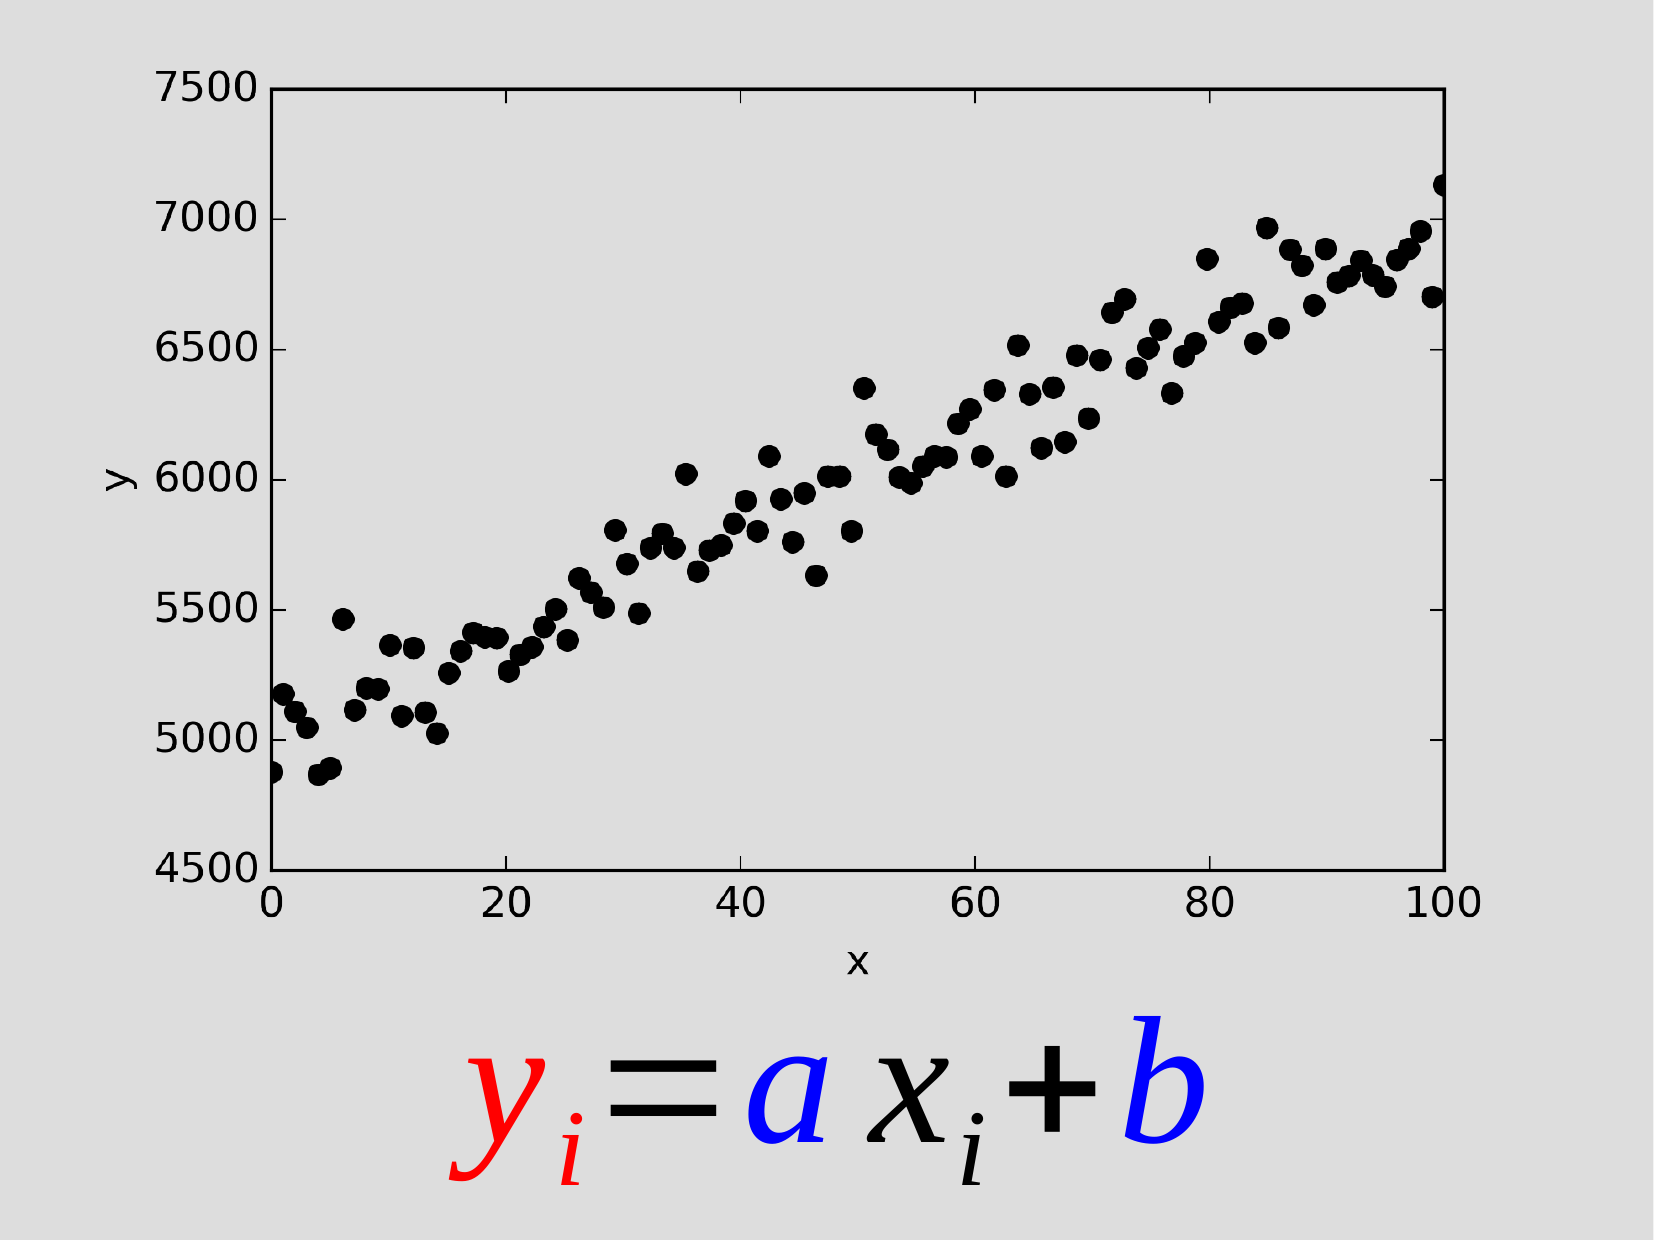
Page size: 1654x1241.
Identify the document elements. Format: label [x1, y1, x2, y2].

picture [82, 0, 1595, 997]
chart [433, 997, 1221, 1209]
